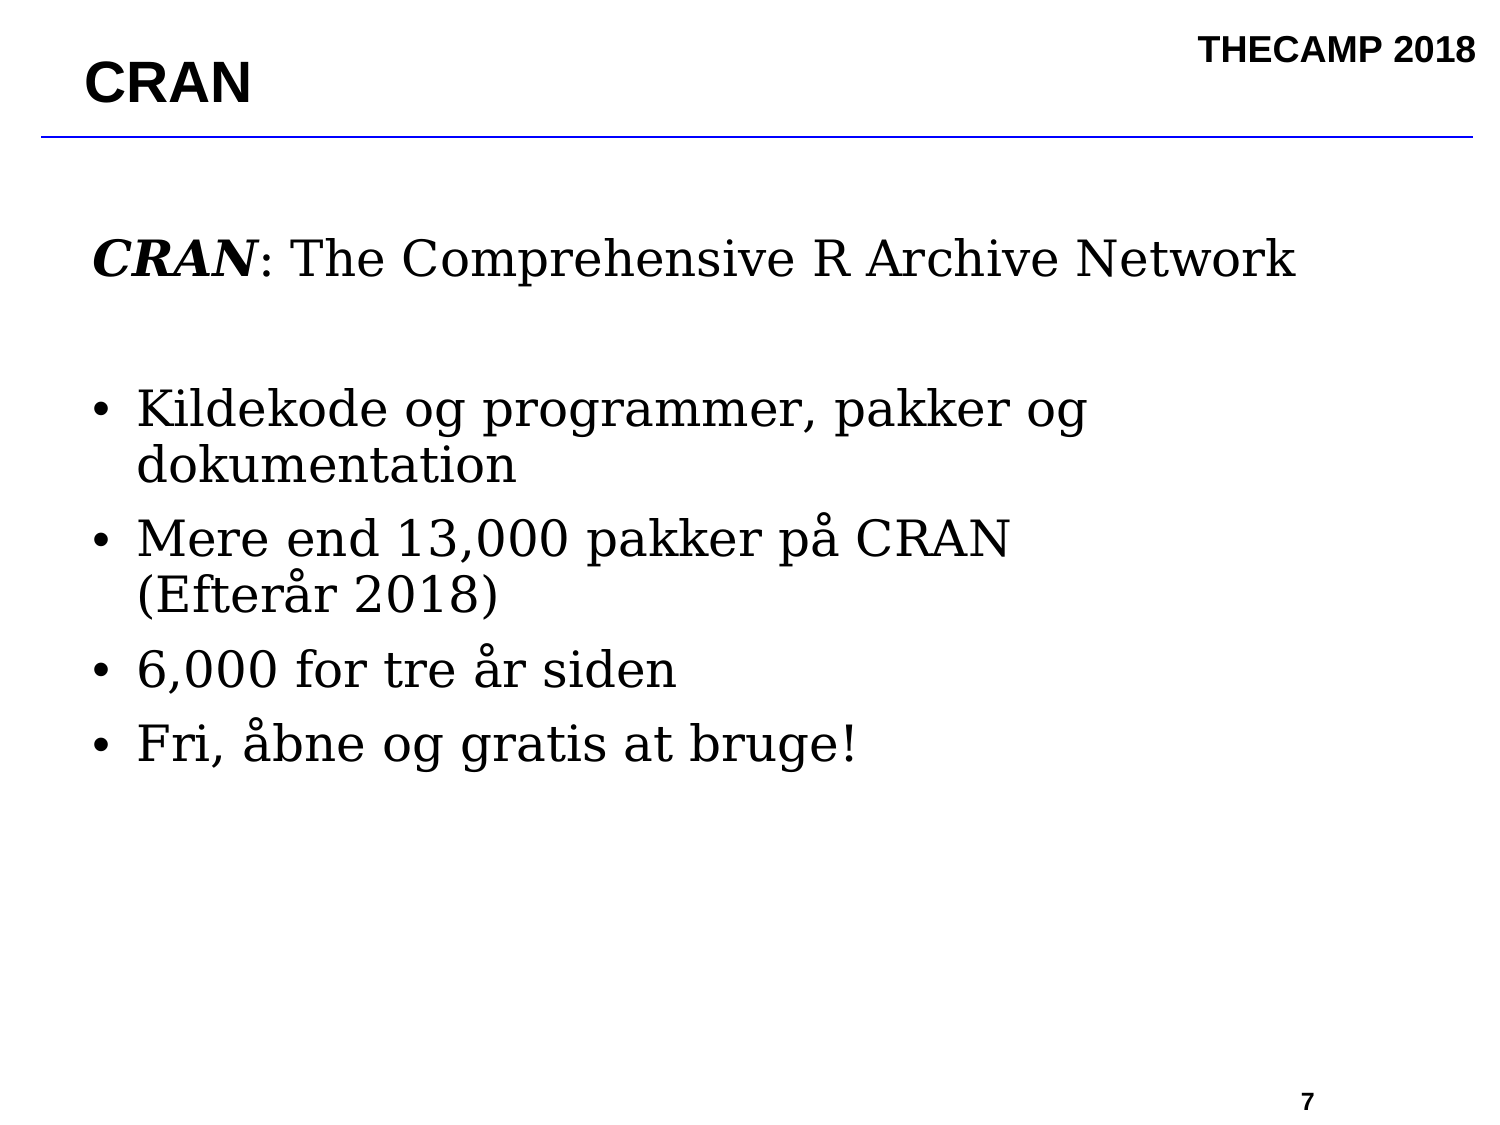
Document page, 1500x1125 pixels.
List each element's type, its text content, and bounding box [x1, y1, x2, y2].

title CRAN [76, 42, 1424, 135]
list CRAN: The Comprehensive R Archive Network Kildekode og programmer, pakker og dokumentation Mere end 13,000 pakker på CRAN (Efterår 2018) 6,000 for tre år siden Fri, åbne og gratis at bruge! [78, 147, 1388, 940]
